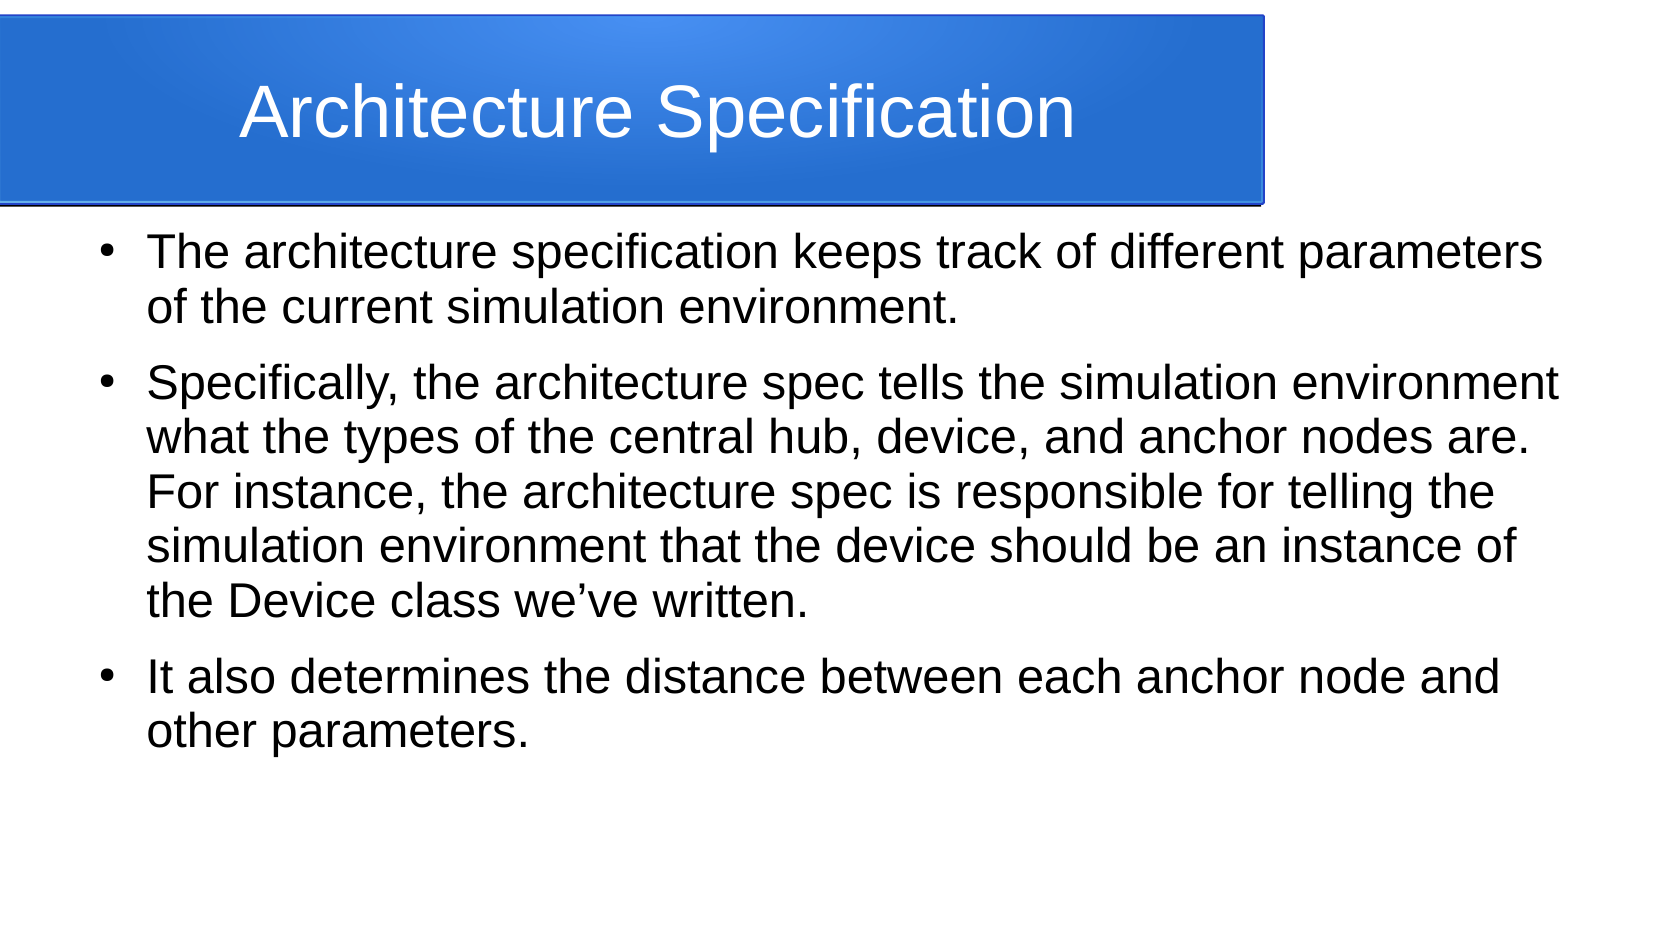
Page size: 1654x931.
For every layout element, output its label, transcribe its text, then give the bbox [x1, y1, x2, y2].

list The architecture specification keeps track of different parameters of the current simulation environment. Specifically, the architecture spec tells the simulation environment what the types of the central hub, device, and anchor nodes are. For instance, the architecture spec is responsible for telling the simulation environment that the device should be an instance of the Device class we’ve written. It also determines the distance between each anchor node and other parameters. [82, 224, 1571, 764]
title Architecture Specification [82, 35, 1235, 189]
